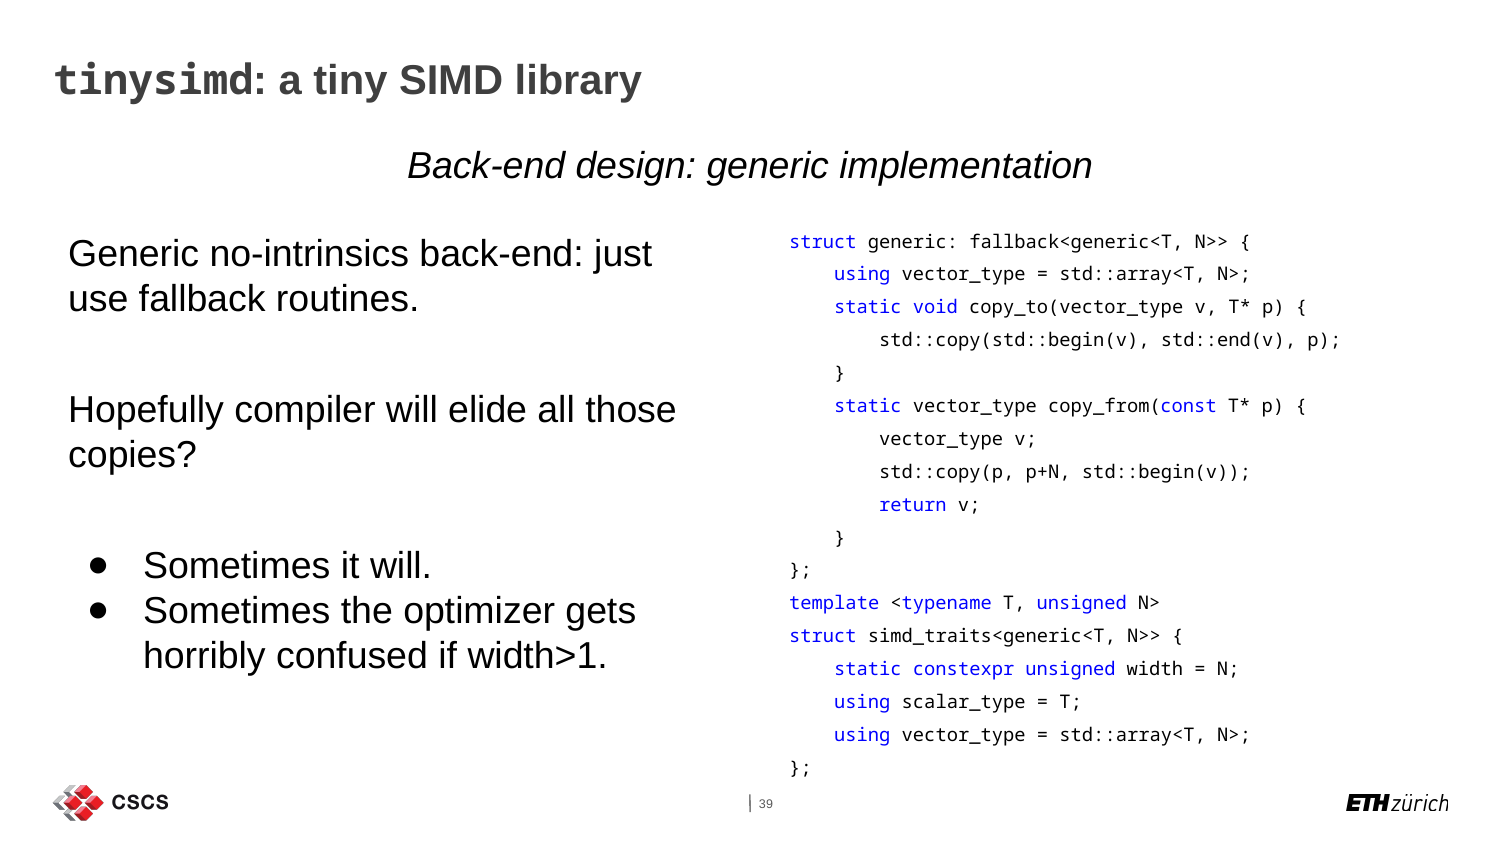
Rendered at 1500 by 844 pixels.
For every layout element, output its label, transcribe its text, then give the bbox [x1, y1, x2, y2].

list Back-end design: generic implementation [53, 133, 1447, 767]
picture [1346, 794, 1448, 811]
text_box struct generic: fallback<generic<T, N>> { using vector_type = std::array<T, N>; static void copy_to(vector_type v, T* p) { std::copy(std::begin(v), std::end(v), p); } static vector_type copy_from(const T* p) { vector_type v; std::copy(p, p+N, std::begin(v)); return v; } }; template <typename T, unsigned N> struct simd_traits<generic<T, N>> { static constexpr unsigned width = N; using scalar_type = T; using vector_type = std::array<T, N>; }; [774, 214, 1500, 767]
title tinysimd: a tiny SIMD library [53, 5, 1447, 112]
picture [43, 775, 177, 830]
slide_number <number> [750, 794, 798, 813]
text_box Generic no-intrinsics back-end: just use fallback routines. Hopefully compiler will elide all those copies? Sometimes it will. Sometimes the optimizer gets horribly confused if width>1. [53, 214, 727, 767]
